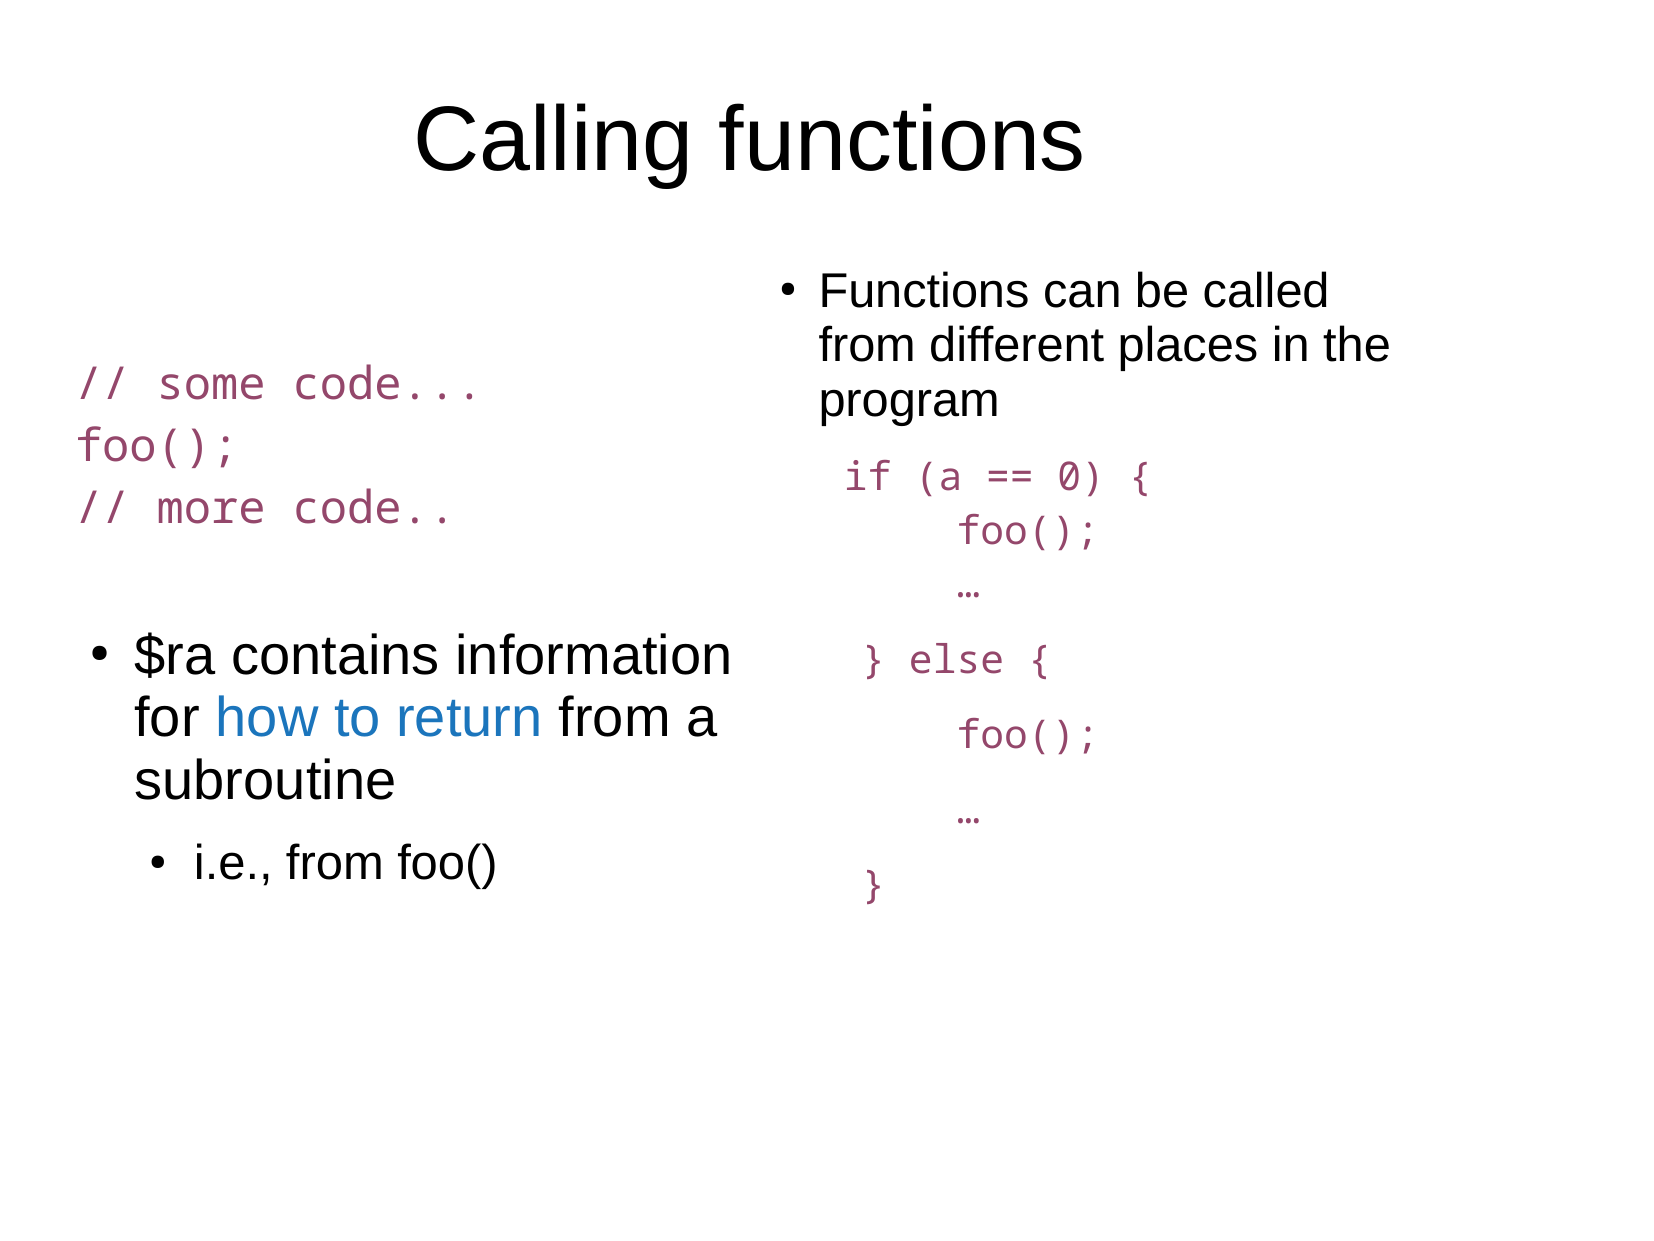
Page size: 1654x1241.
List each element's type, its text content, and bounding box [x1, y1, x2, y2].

list Functions can be called from different places in the program if (a == 0) { foo(); … } else { foo(); … } [766, 263, 1426, 916]
list // some code... foo(); // more code.. $ra contains information for how to return from a subroutine i.e., from foo() [75, 263, 734, 916]
title Calling functions [75, 44, 1425, 233]
